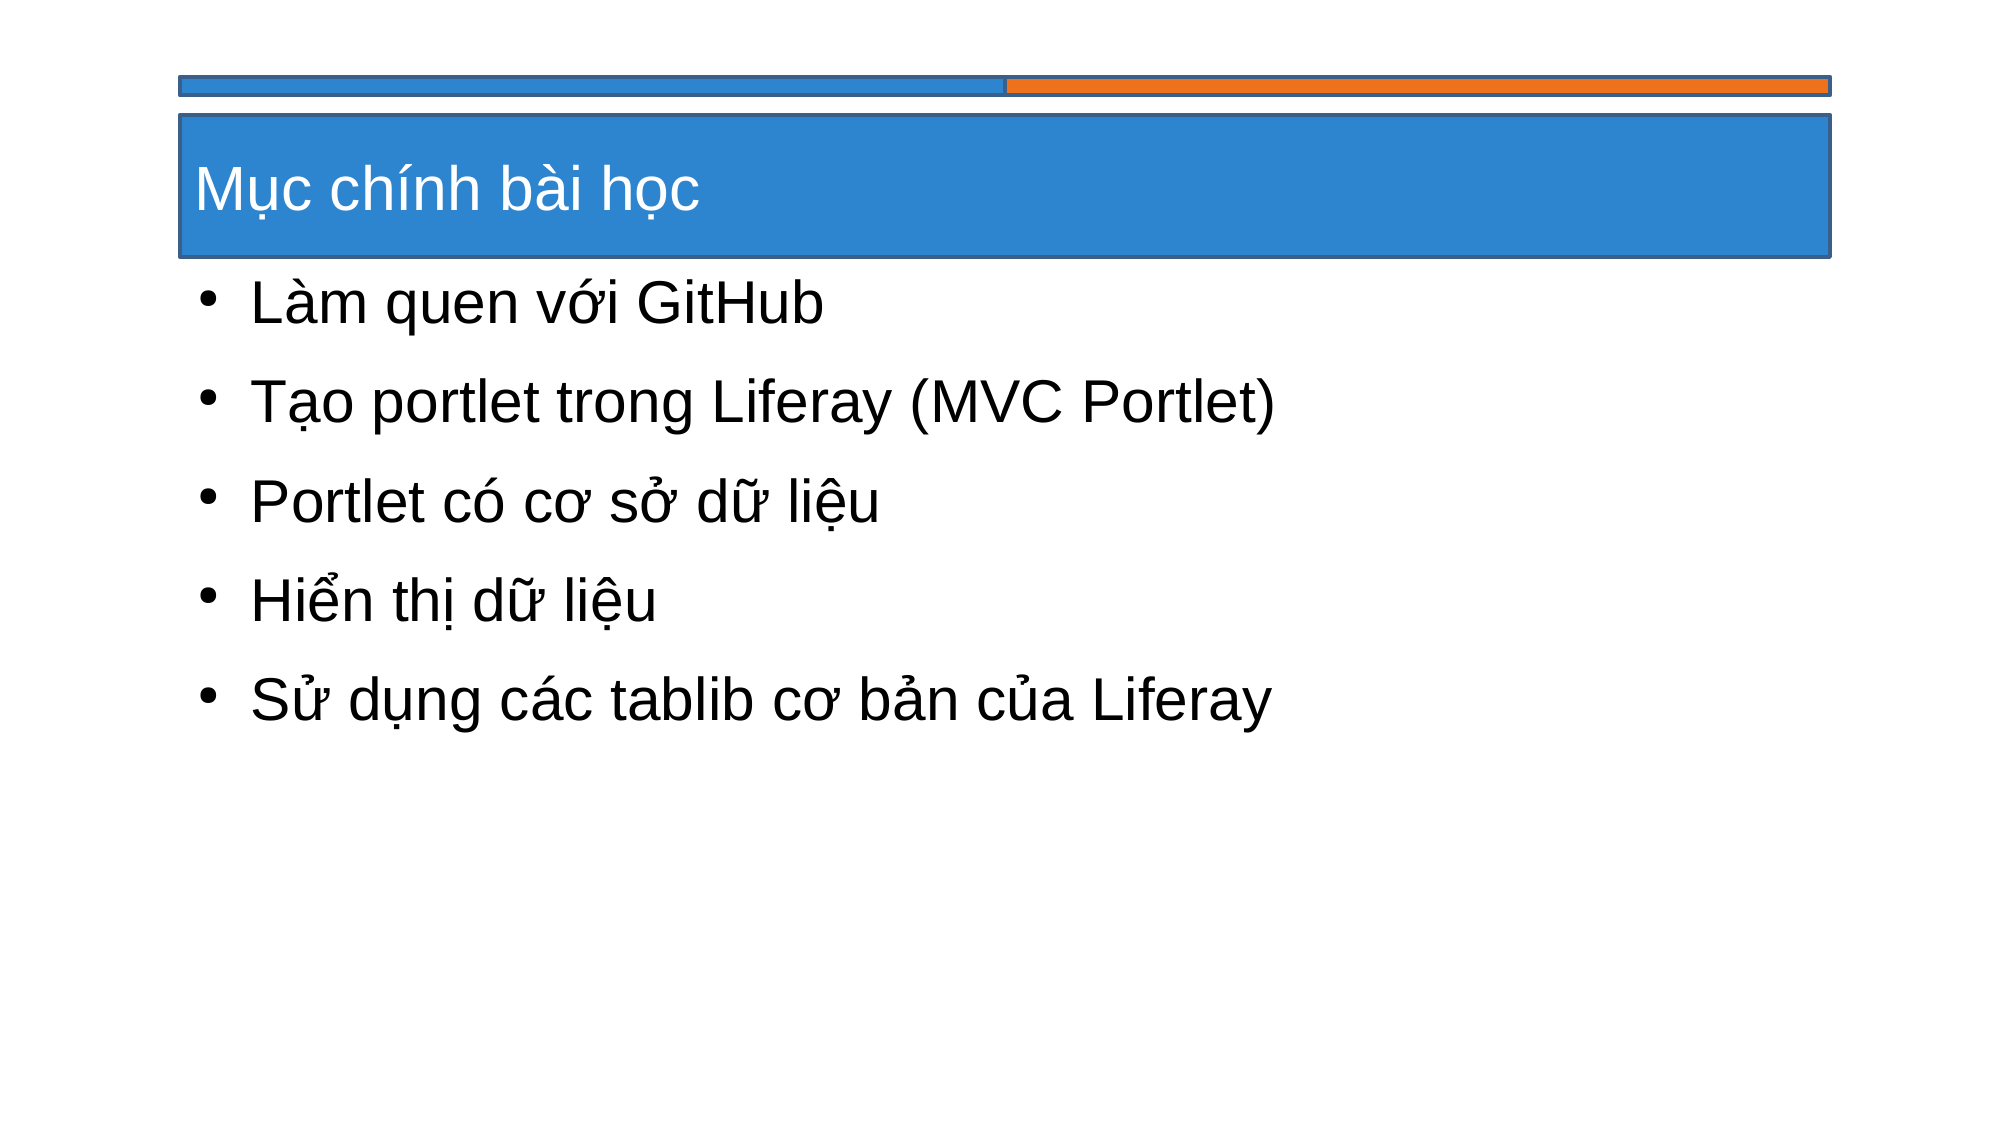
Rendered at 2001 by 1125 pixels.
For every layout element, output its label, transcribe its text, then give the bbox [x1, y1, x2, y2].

text_box [179, 76, 1831, 96]
text_box Mục chính bài học [180, 114, 1830, 257]
list Làm quen với GitHub Tạo portlet trong Liferay (MVC Portlet) Portlet có cơ sở dữ liệu Hiển thị dữ liệu Sử dụng các tablib cơ bản của Liferay [180, 263, 1831, 916]
